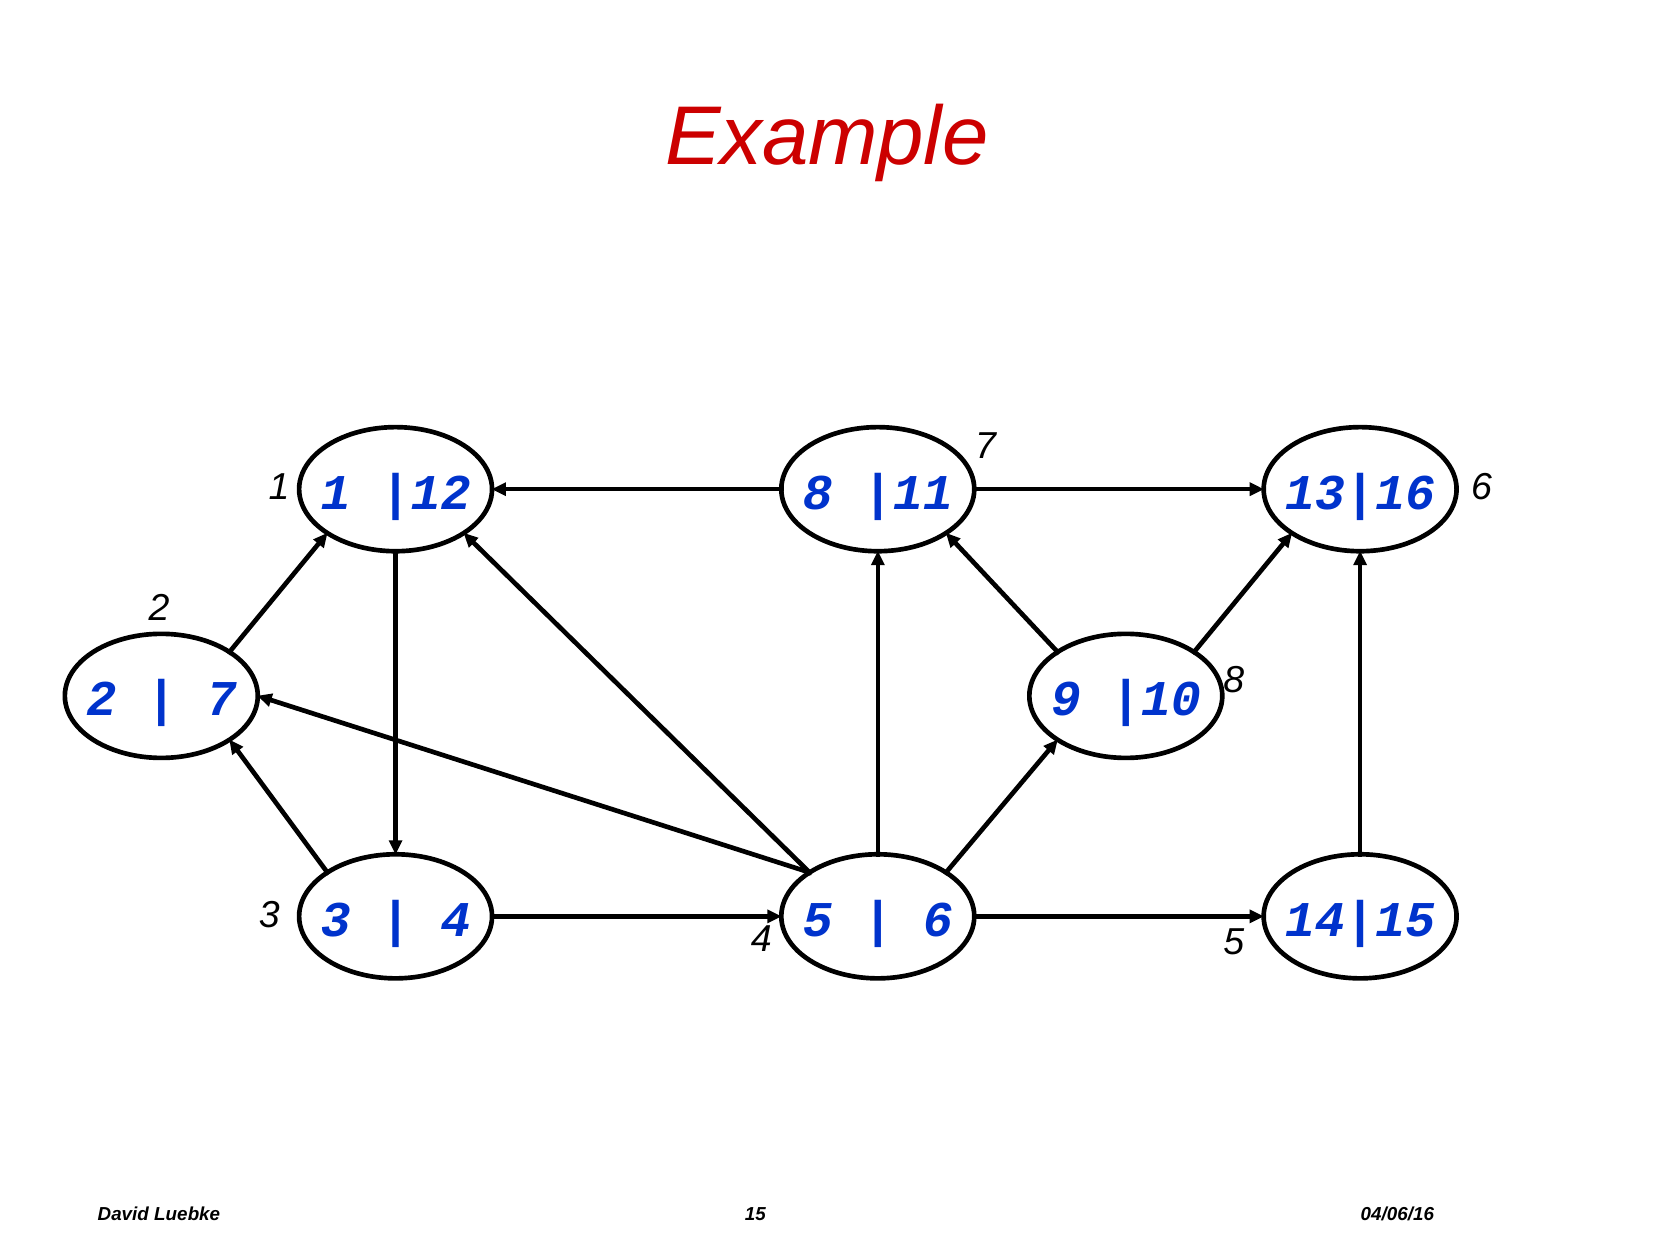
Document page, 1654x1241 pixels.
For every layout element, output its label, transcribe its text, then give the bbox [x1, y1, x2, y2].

text_box 5 [1208, 909, 1259, 970]
text_box David Luebke <number> 04/06/16 [82, 1185, 1571, 1241]
text_box 9 |10 [1029, 633, 1221, 758]
text_box 13|16 [1263, 427, 1456, 552]
text_box 6 [1456, 454, 1507, 516]
text_box 2 [133, 575, 185, 636]
text_box 1 |12 [305, 427, 493, 552]
text_box 8 |11 [781, 427, 975, 552]
text_box 14|15 [1263, 854, 1457, 979]
text_box Example [82, 41, 1571, 221]
text_box 4 [736, 905, 787, 967]
text_box 1 [253, 454, 305, 516]
text_box 2 | 7 [64, 635, 258, 758]
text_box 7 [960, 413, 1011, 474]
text_box 3 | 4 [299, 854, 492, 979]
text_box 3 [243, 881, 295, 943]
text_box 5 | 6 [782, 854, 975, 979]
text_box 8 [1208, 647, 1259, 709]
